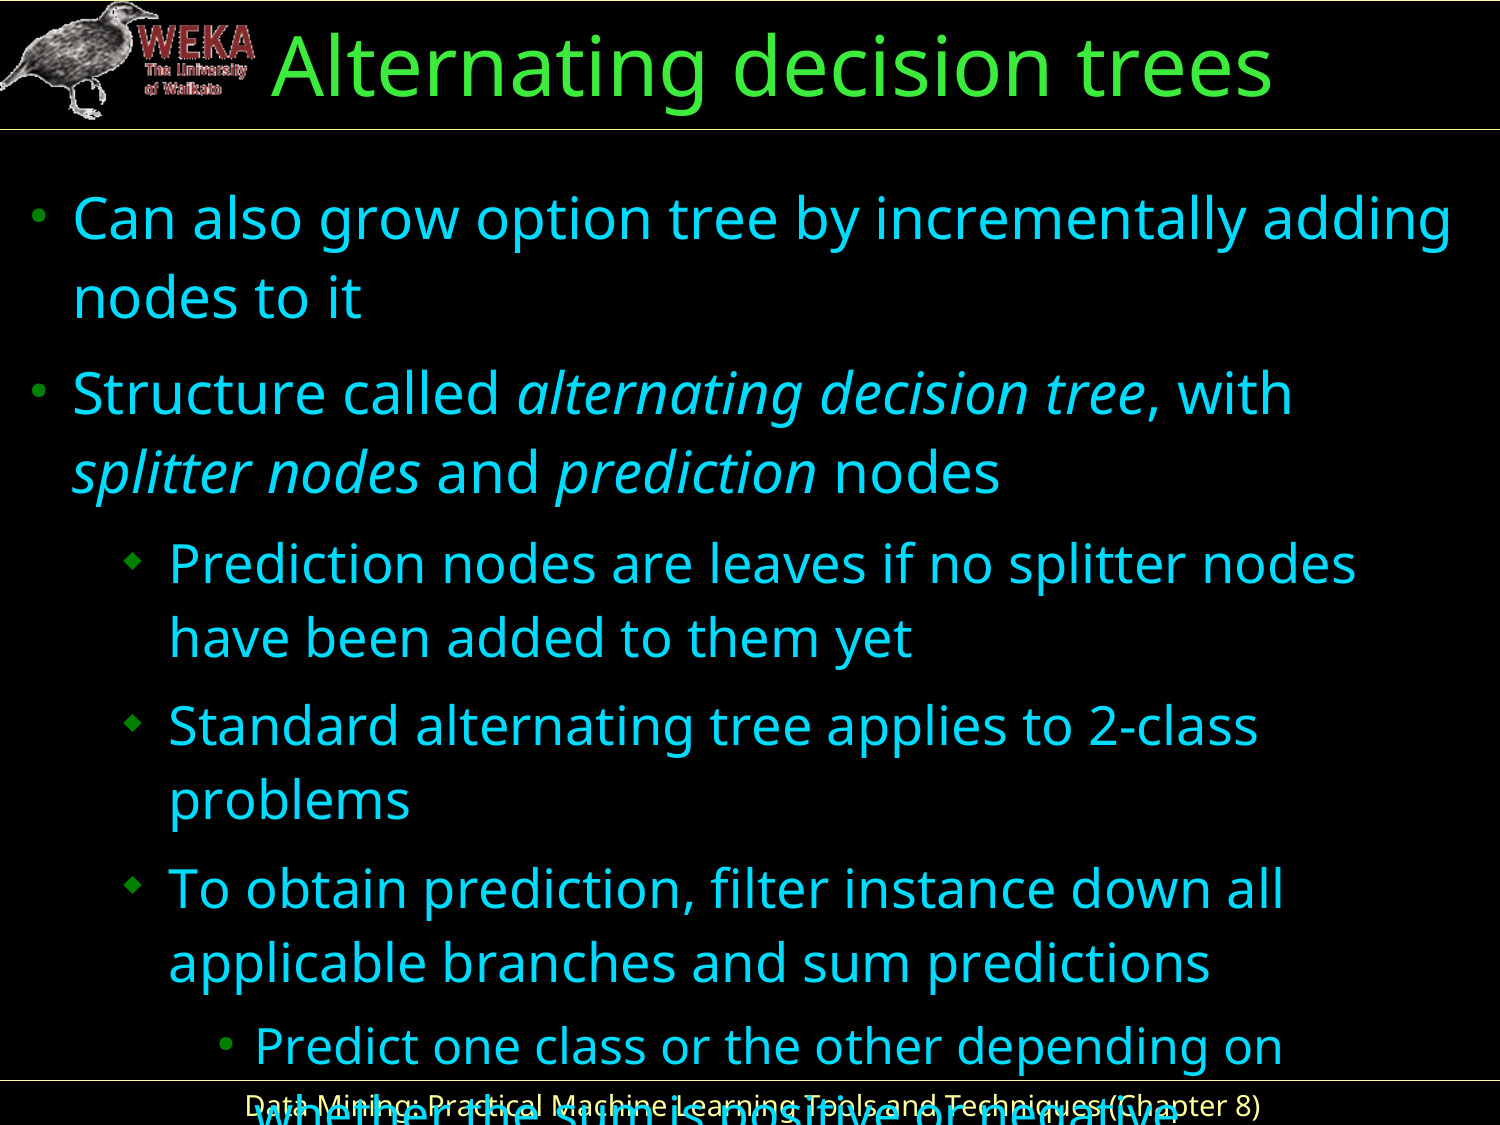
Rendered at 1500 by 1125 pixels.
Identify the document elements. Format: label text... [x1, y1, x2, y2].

title Alternating decision trees [263, 0, 1500, 159]
list Can also grow option tree by incrementally adding nodes to it Structure called alternating decision tree, with splitter nodes and prediction nodes Prediction nodes are leaves if no splitter nodes have been added to them yet Standard alternating tree applies to 2-class problems To obtain prediction, filter instance down all applicable branches and sum predictions Predict one class or the other depending on whether the sum is positive or negative [29, 177, 1477, 1093]
picture [0, 1, 263, 129]
